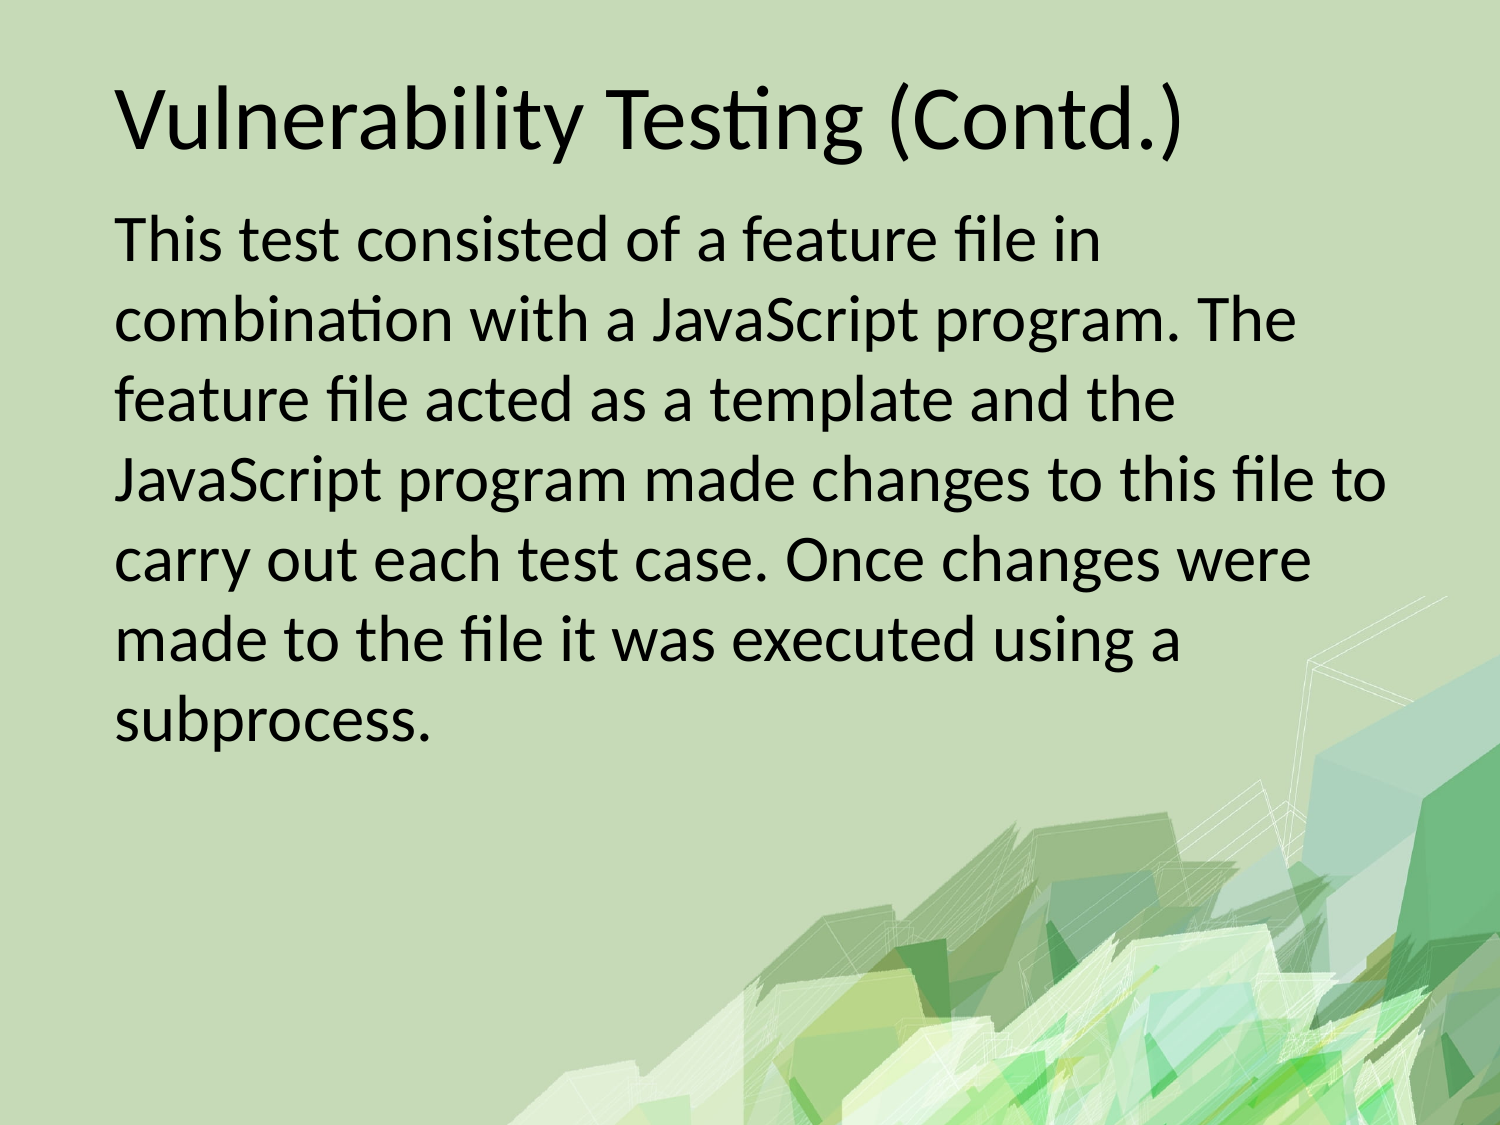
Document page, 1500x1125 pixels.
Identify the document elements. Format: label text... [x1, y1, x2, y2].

title Vulnerability Testing (Contd.) [99, 50, 1486, 175]
subtitle This test consisted of a feature file in combination with a JavaScript program. The feature file acted as a template and the JavaScript program made changes to this file to carry out each test case. Once changes were made to the file it was executed using a subprocess. [99, 187, 1438, 1075]
picture [0, 0, 1500, 1125]
